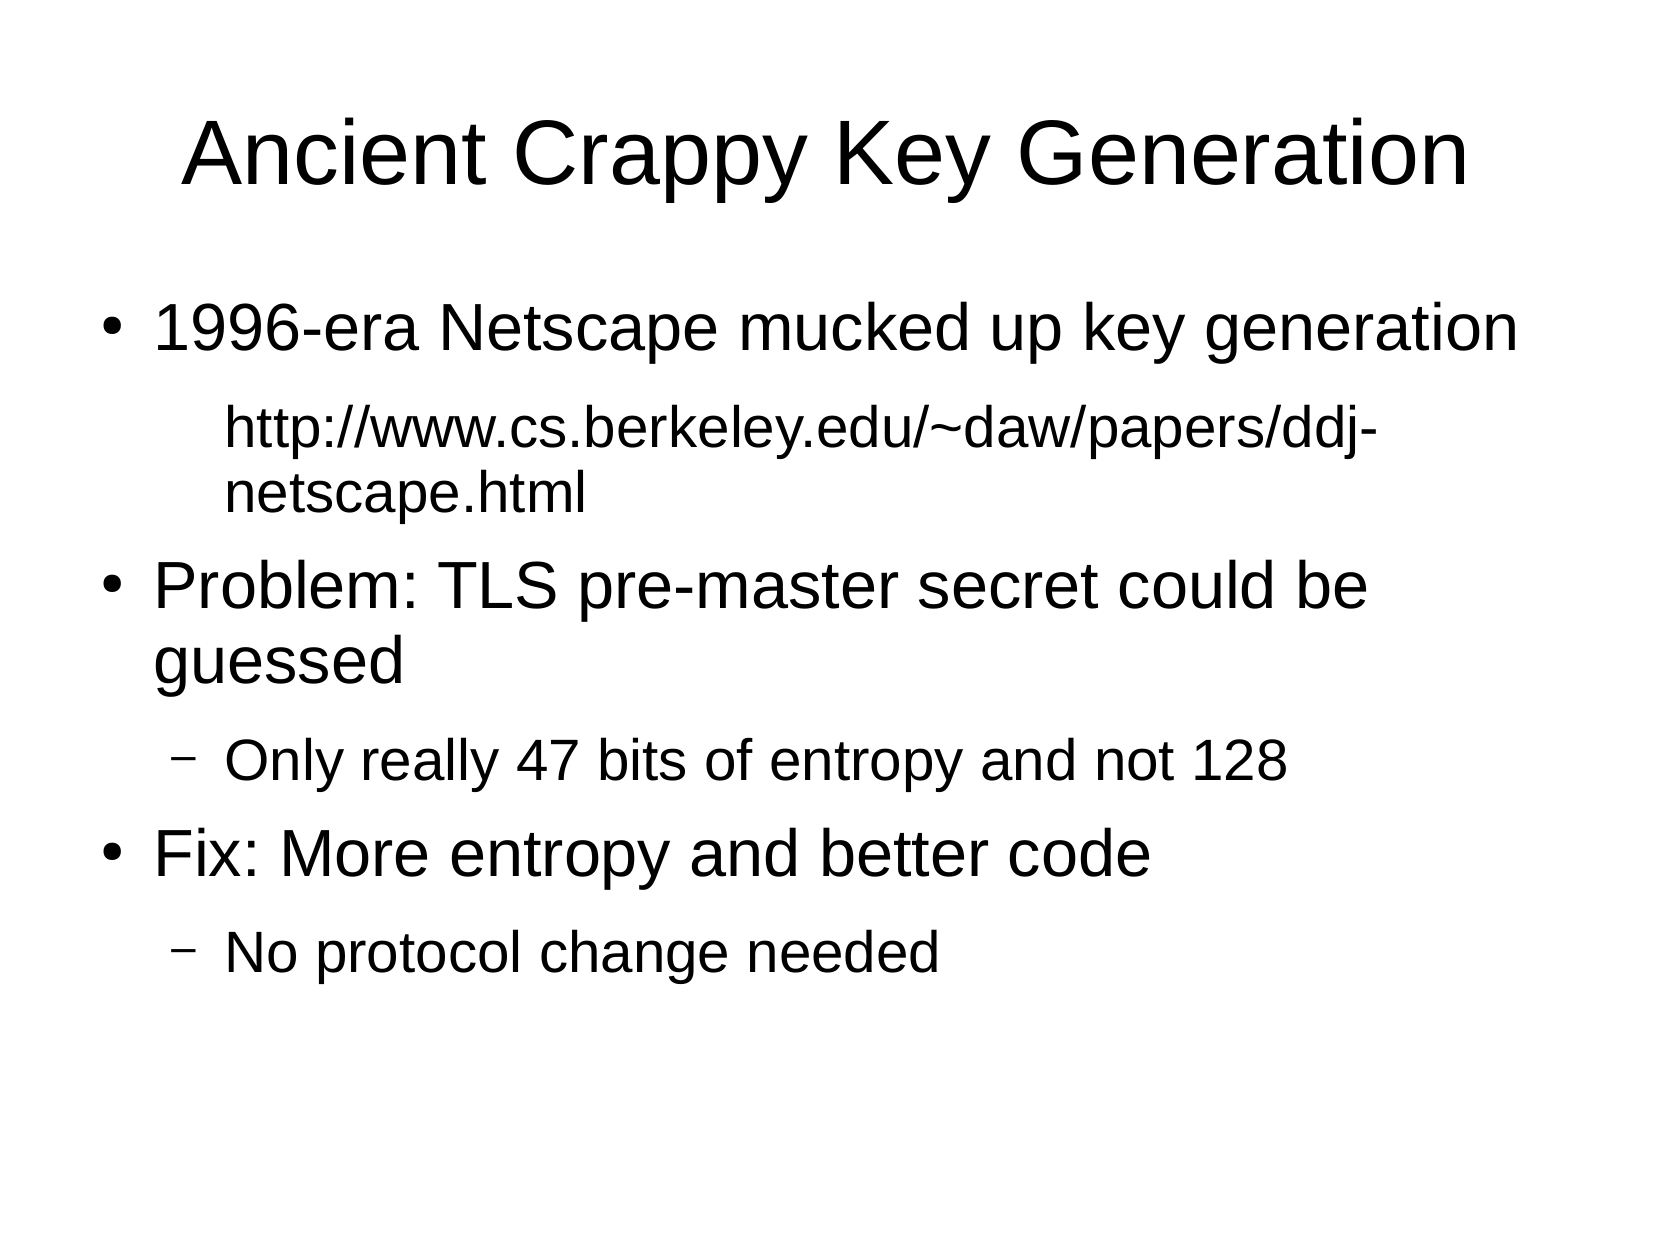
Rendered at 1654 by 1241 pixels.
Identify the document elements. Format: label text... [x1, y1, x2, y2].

title Ancient Crappy Key Generation [82, 49, 1571, 257]
list 1996-era Netscape mucked up key generation http://www.cs.berkeley.edu/~daw/papers/ddj-netscape.html Problem: TLS pre-master secret could be guessed Only really 47 bits of entropy and not 128 Fix: More entropy and better code No protocol change needed [82, 290, 1538, 1010]
